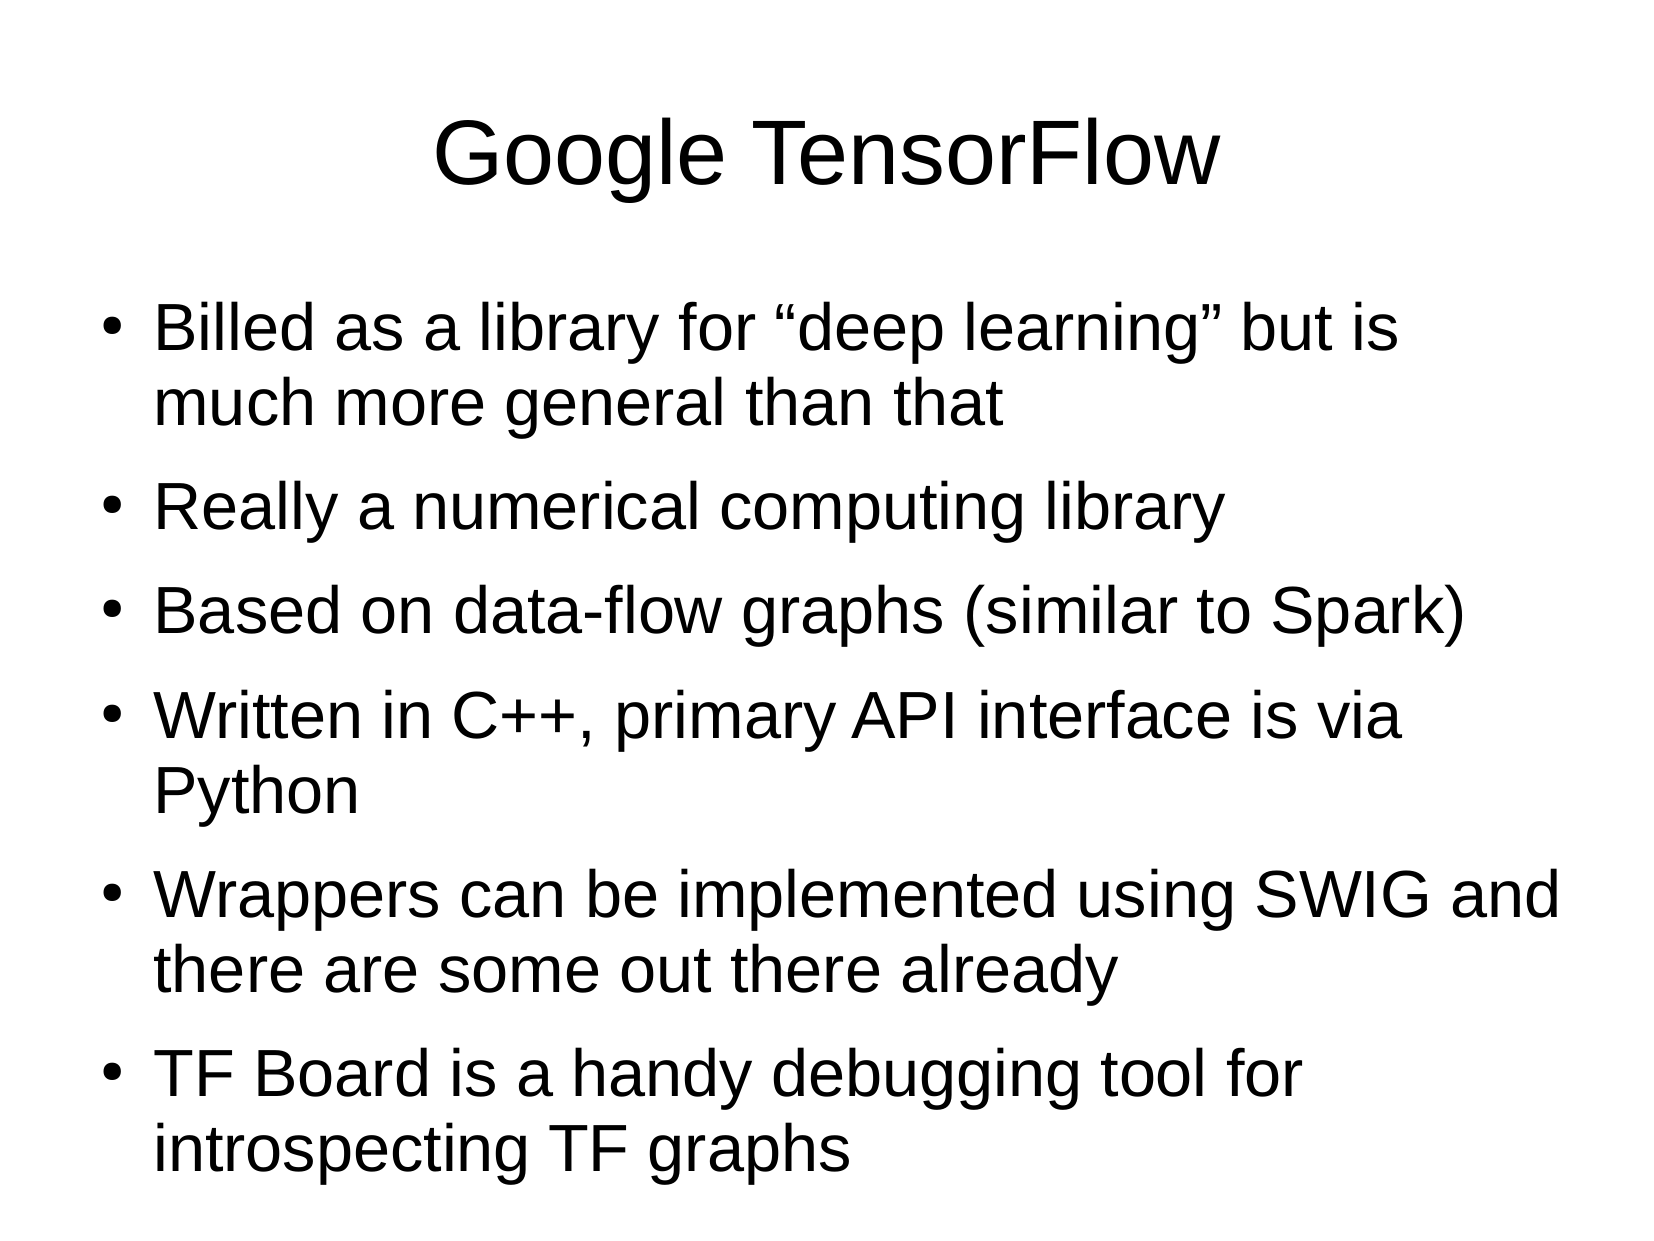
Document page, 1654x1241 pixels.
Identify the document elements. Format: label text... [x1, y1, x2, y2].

title Google TensorFlow [82, 49, 1571, 257]
list Billed as a library for “deep learning” but is much more general than that Really a numerical computing library Based on data-flow graphs (similar to Spark) Written in C++, primary API interface is via Python Wrappers can be implemented using SWIG and there are some out there already TF Board is a handy debugging tool for introspecting TF graphs [82, 290, 1571, 1186]
